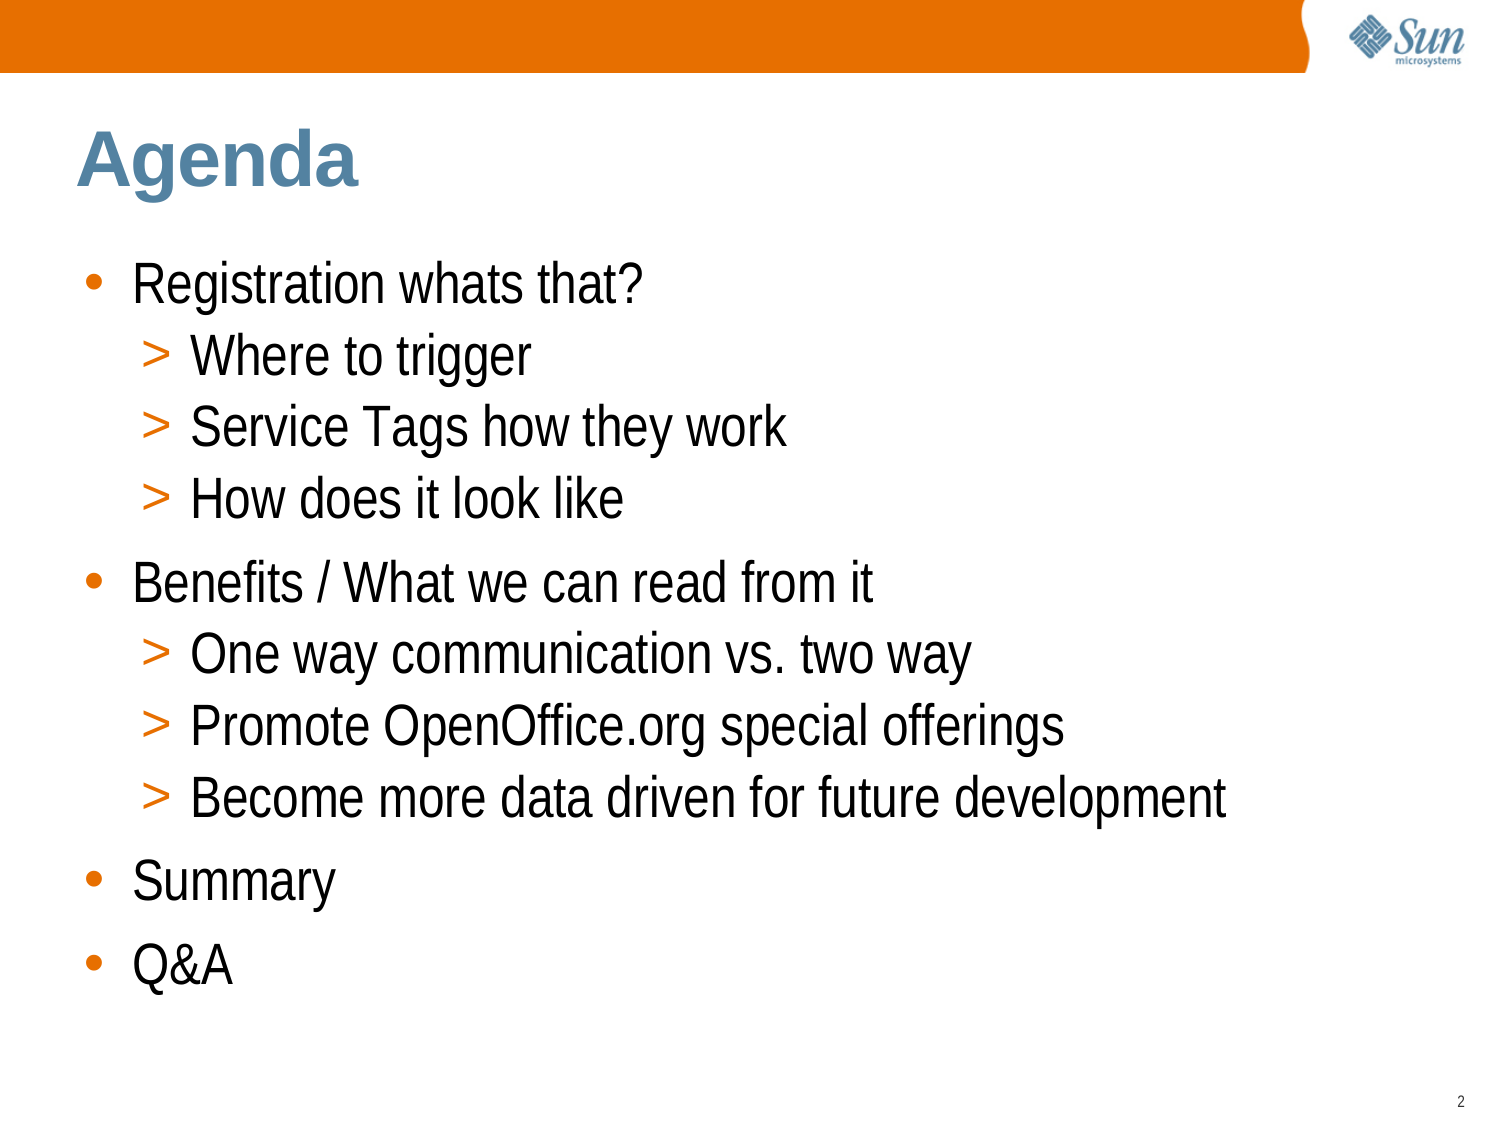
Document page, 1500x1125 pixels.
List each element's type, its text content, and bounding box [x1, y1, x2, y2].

title Agenda [75, 123, 1437, 227]
picture [0, 0, 1500, 73]
list Registration whats that? Where to trigger Service Tags how they work How does it look like Benefits / What we can read from it One way communication vs. two way Promote OpenOffice.org special offerings Become more data driven for future development Summary Q&A [64, 258, 1401, 1062]
